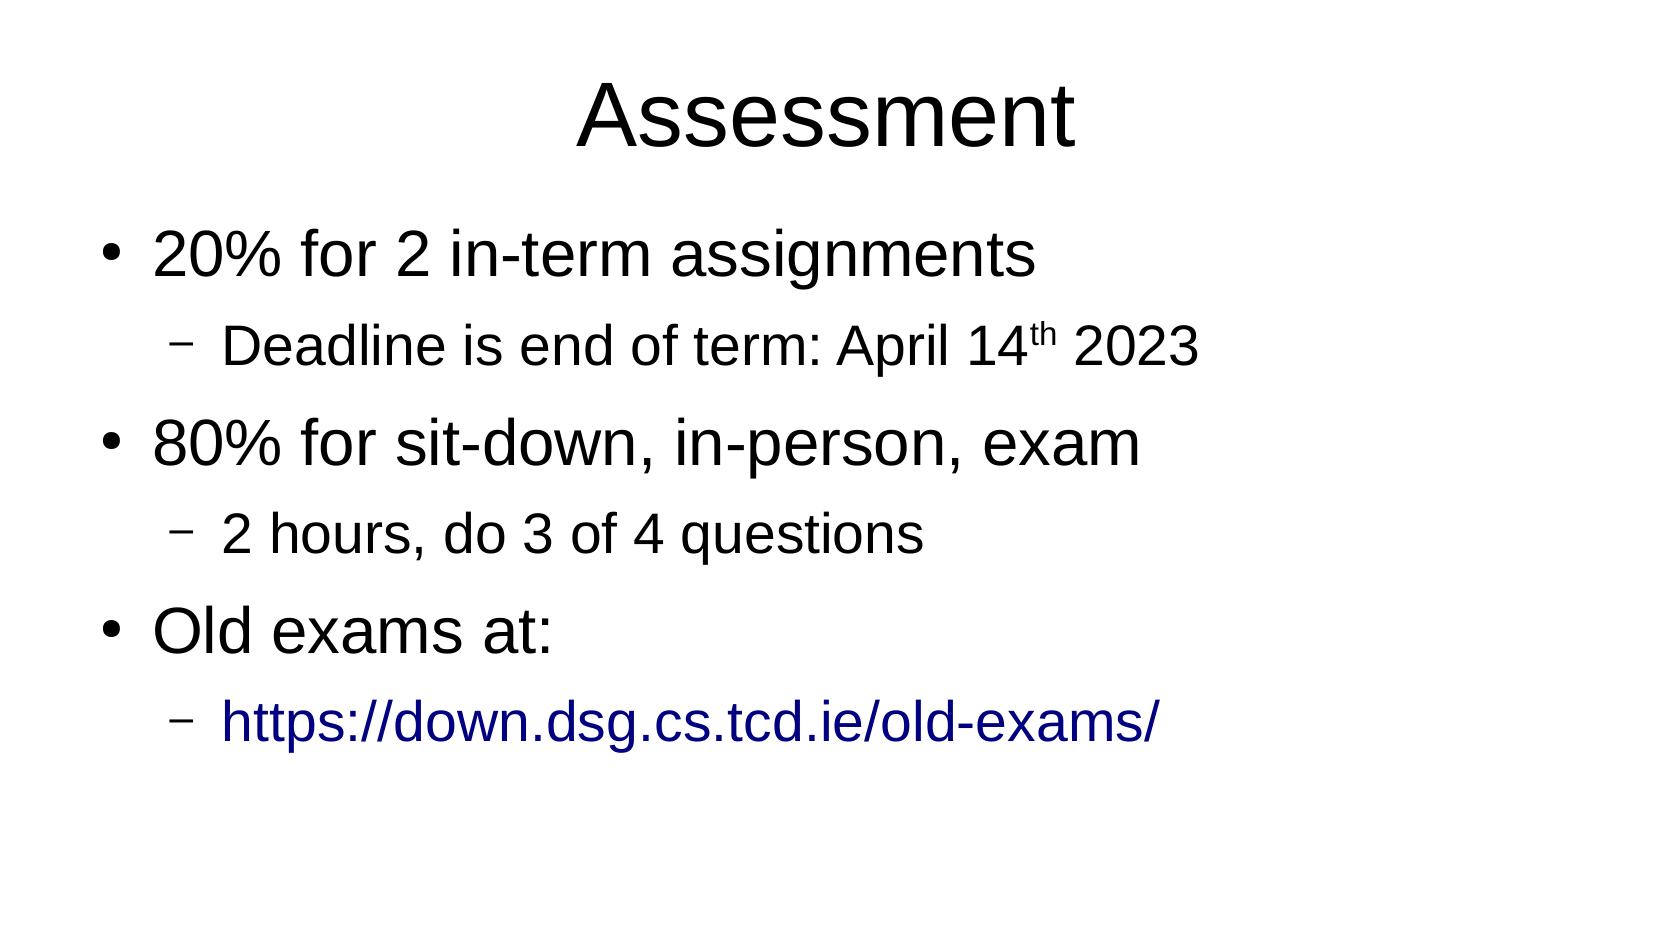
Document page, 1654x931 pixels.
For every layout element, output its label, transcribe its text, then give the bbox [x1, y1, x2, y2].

title Assessment [82, 37, 1571, 193]
list 20% for 2 in-term assignments Deadline is end of term: April 14th 2023 80% for sit-down, in-person, exam 2 hours, do 3 of 4 questions Old exams at: https://down.dsg.cs.tcd.ie/old-exams/ [82, 217, 1571, 758]
